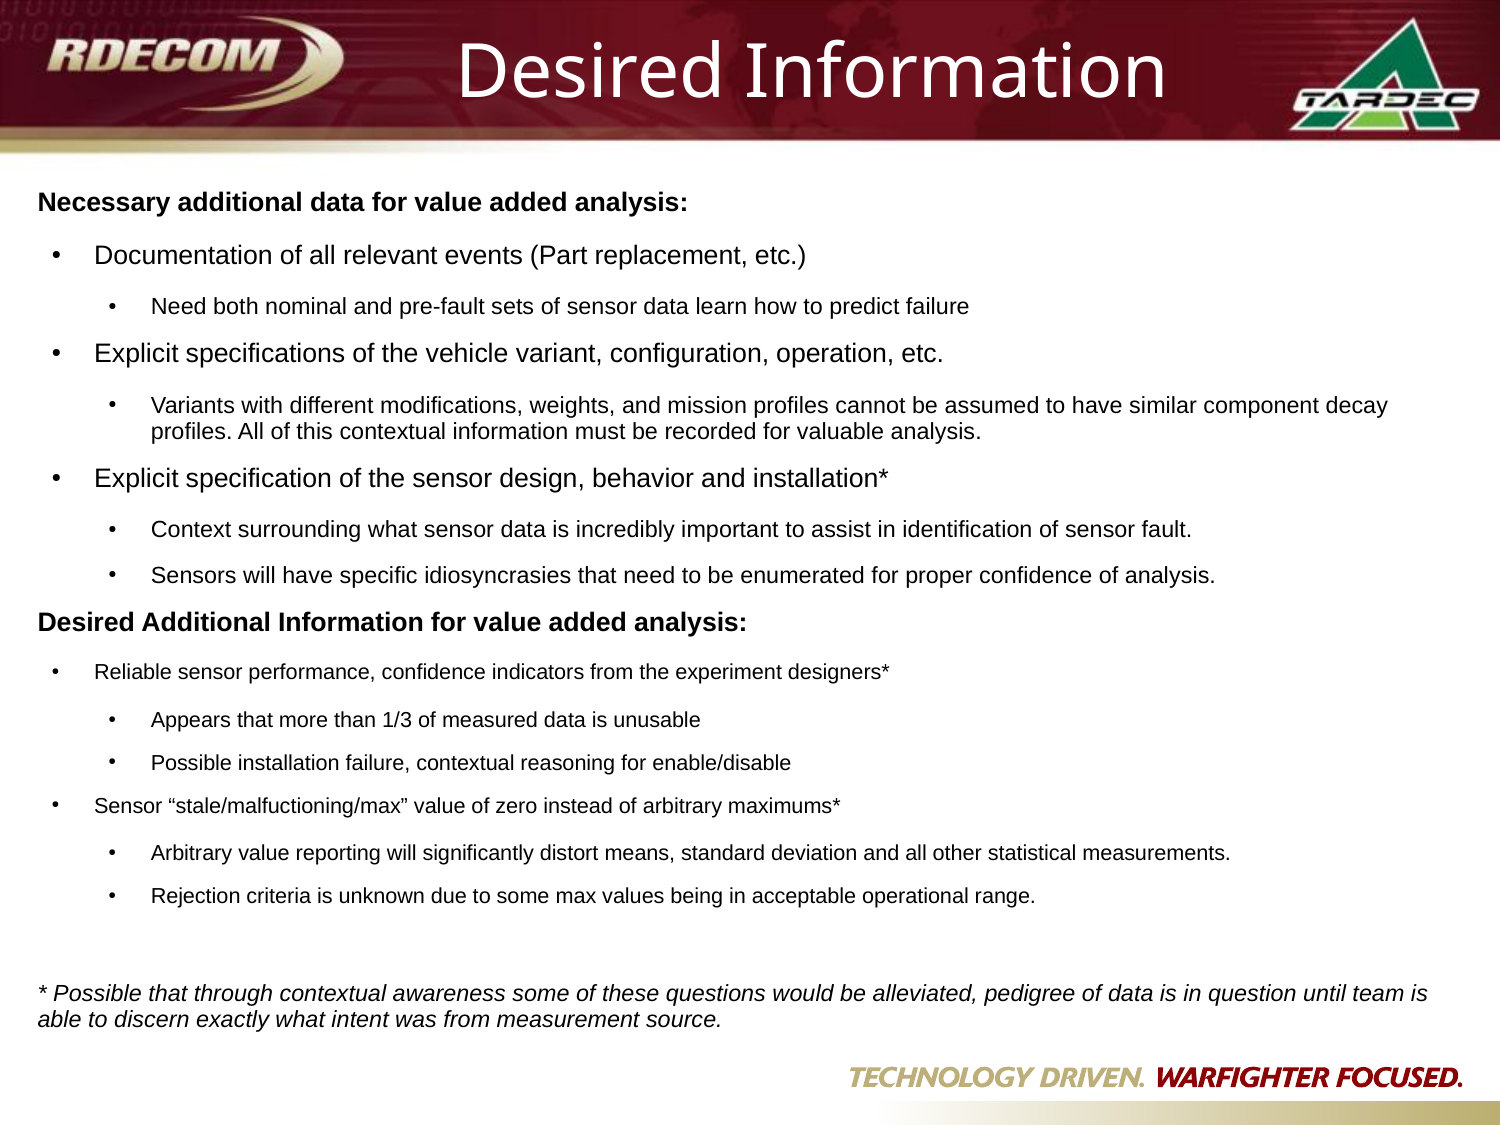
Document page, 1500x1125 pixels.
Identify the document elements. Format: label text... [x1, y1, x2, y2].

picture [0, 0, 1500, 171]
title Desired Information [350, 7, 1275, 131]
list Necessary additional data for value added analysis: Documentation of all relevant events (Part replacement, etc.) Need both nominal and pre-fault sets of sensor data learn how to predict failure Explicit specifications of the vehicle variant, configuration, operation, etc. Variants with different modifications, weights, and mission profiles cannot be assumed to have similar component decay profiles. All of this contextual information must be recorded for valuable analysis. Explicit specification of the sensor design, behavior and installation* Context surrounding what sensor data is incredibly important to assist in identification of sensor fault. Sensors will have specific idiosyncrasies that need to be enumerated for proper confidence of analysis. Desired Additional Information for value added analysis: Reliable sensor performance, confidence indicators from the experiment designers* Appears that more than 1/3 of measured data is unusable Possible installation failure, contextual reasoning for enable/disable Sensor “stale/malfuctioning/max” value of zero instead of arbitrary maximums* Arbitrary value reporting will significantly distort means, standard deviation and all other statistical measurements. Rejection criteria is unknown due to some max values being in acceptable operational range. * Possible that through contextual awareness some of these questions would be alleviated, pedigree of data is in question until team is able to discern exactly what intent was from measurement source. [37, 187, 1463, 1038]
